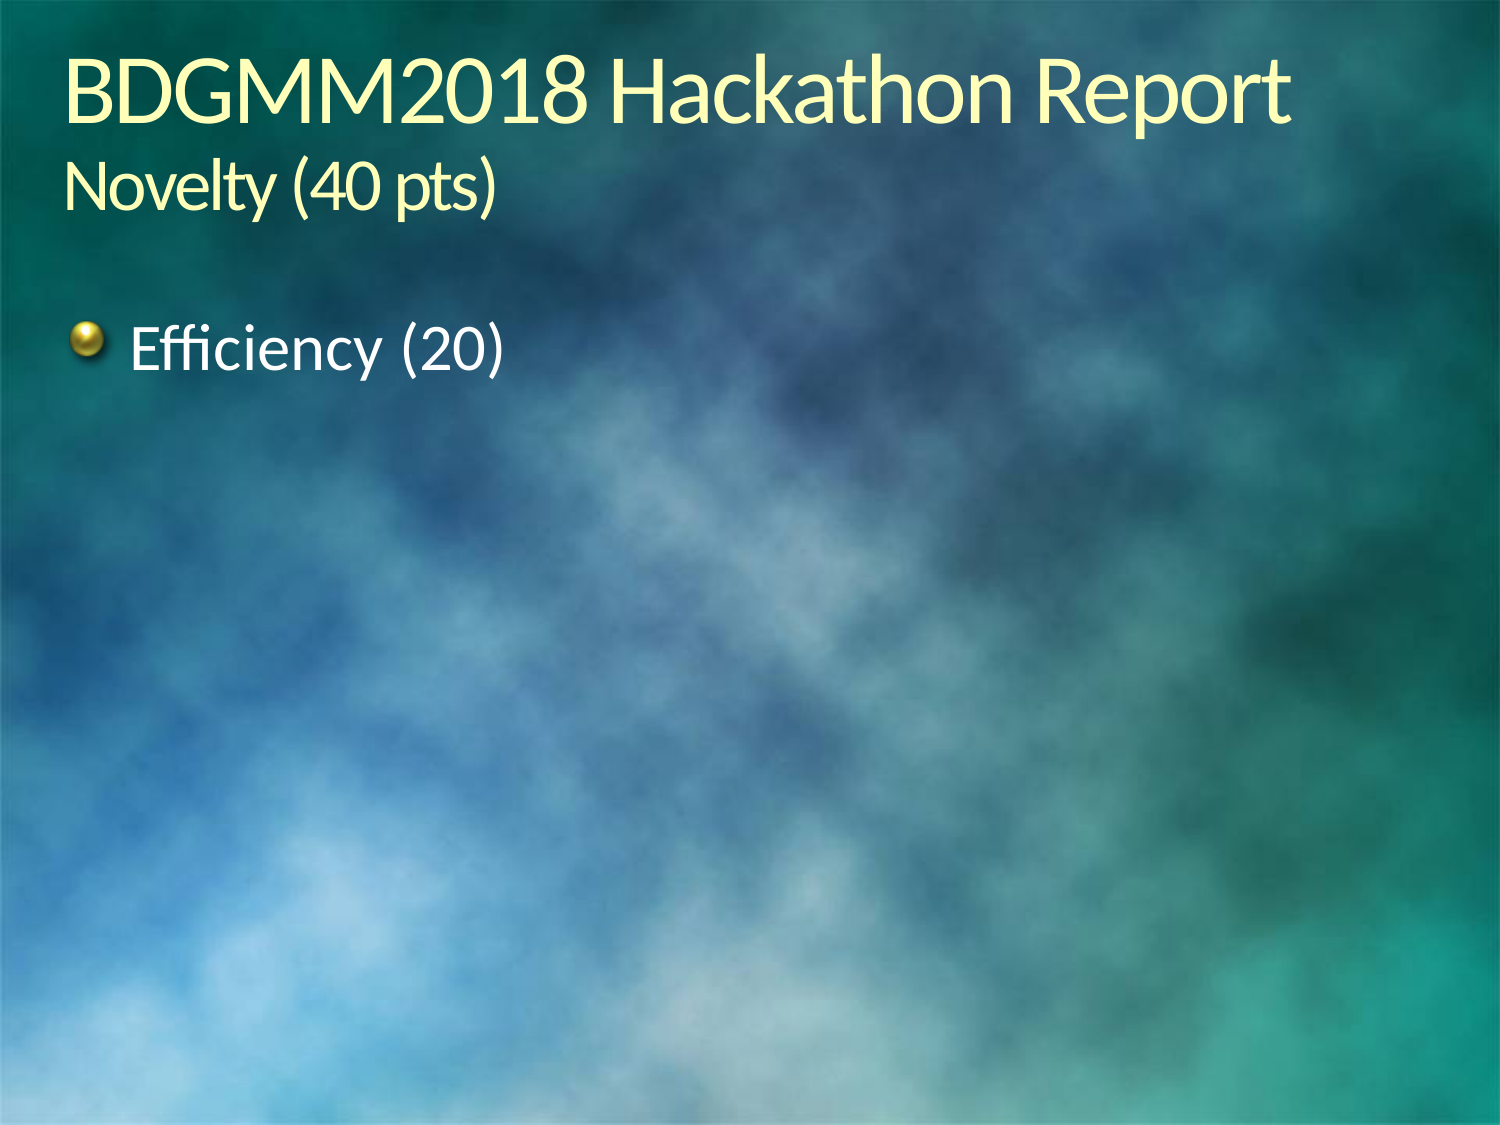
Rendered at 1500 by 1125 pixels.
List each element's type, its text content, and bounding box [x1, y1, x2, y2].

list Efficiency (20) [64, 312, 1440, 863]
picture [0, 0, 1500, 1125]
title BDGMM2018 Hackathon Report Novelty (40 pts) [62, 37, 1438, 229]
